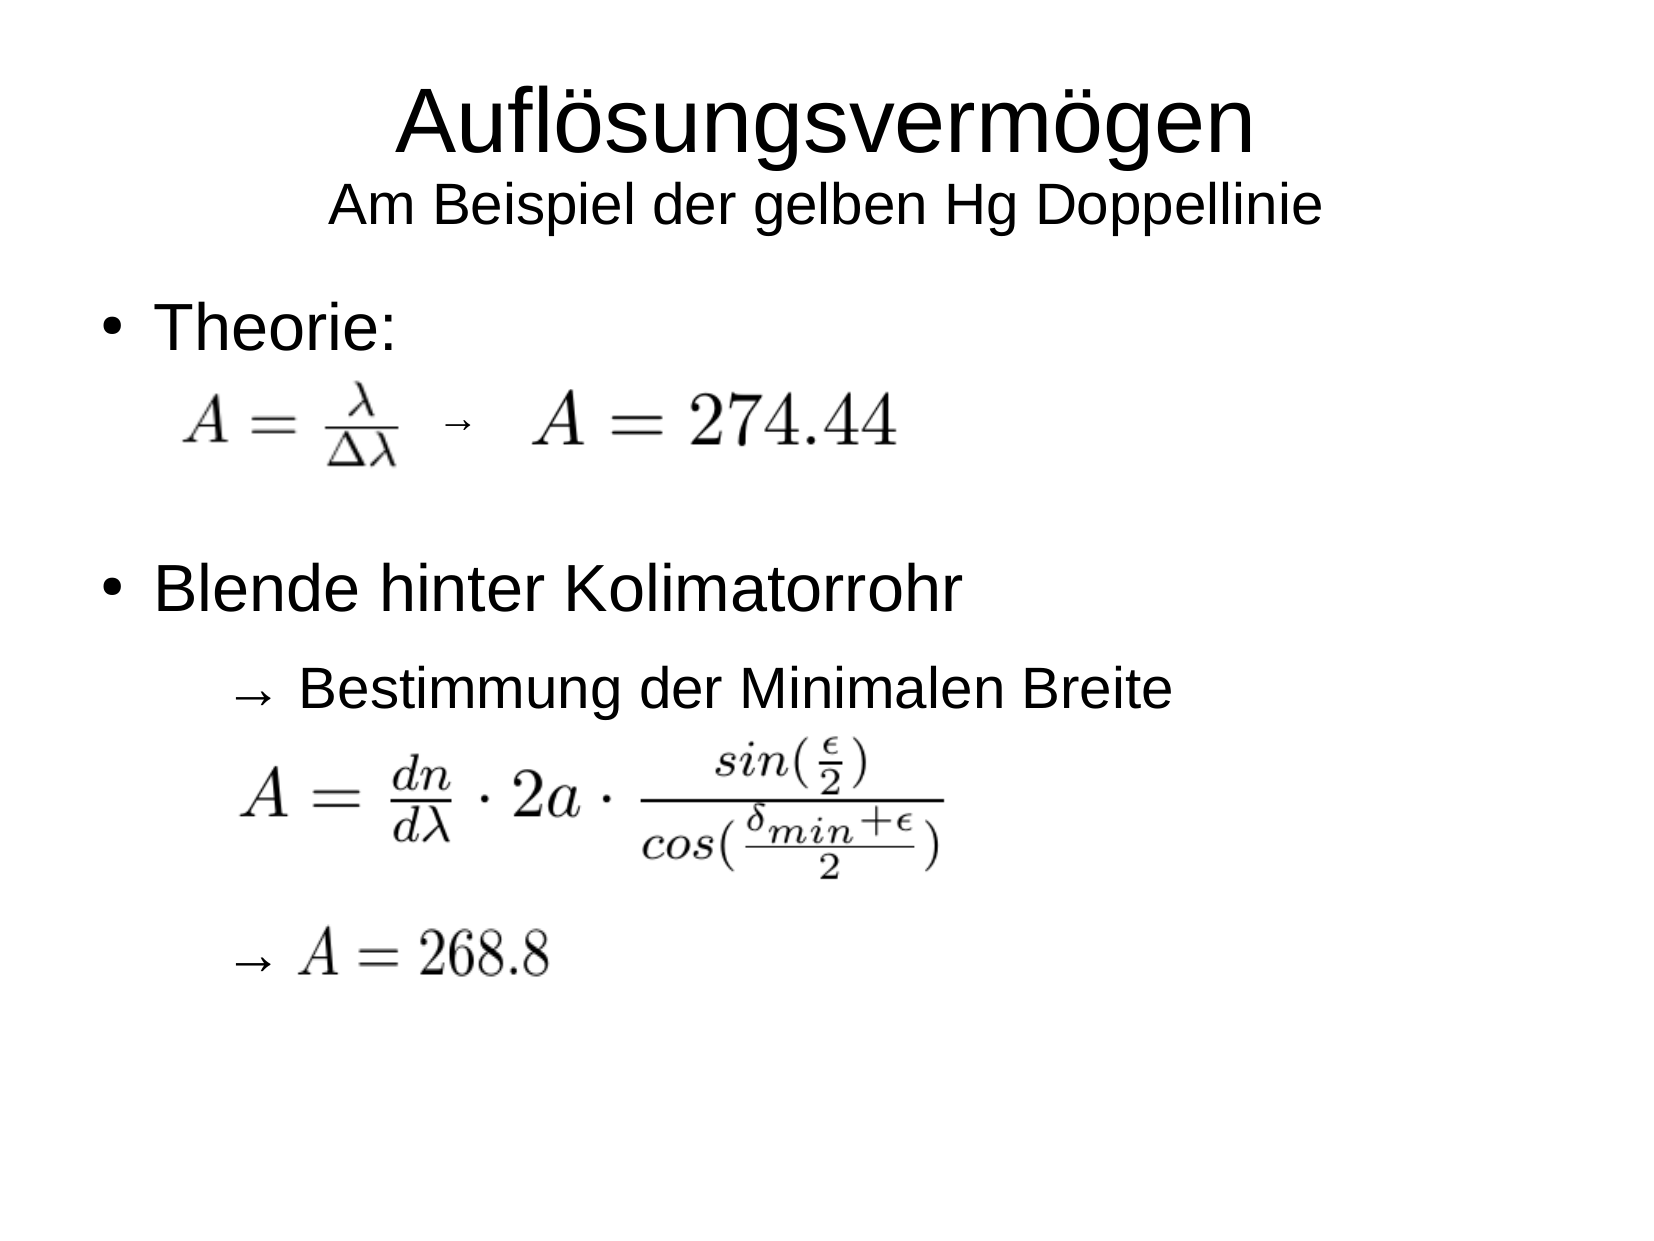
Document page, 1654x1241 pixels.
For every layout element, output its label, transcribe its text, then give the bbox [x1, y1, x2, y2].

list Theorie: → Blende hinter Kolimatorrohr → Bestimmung der Minimalen Breite → [82, 290, 1571, 1109]
picture [531, 389, 898, 459]
picture [177, 377, 414, 473]
title Auflösungsvermögen Am Beispiel der gelben Hg Doppellinie [82, 49, 1571, 257]
picture [295, 921, 555, 981]
